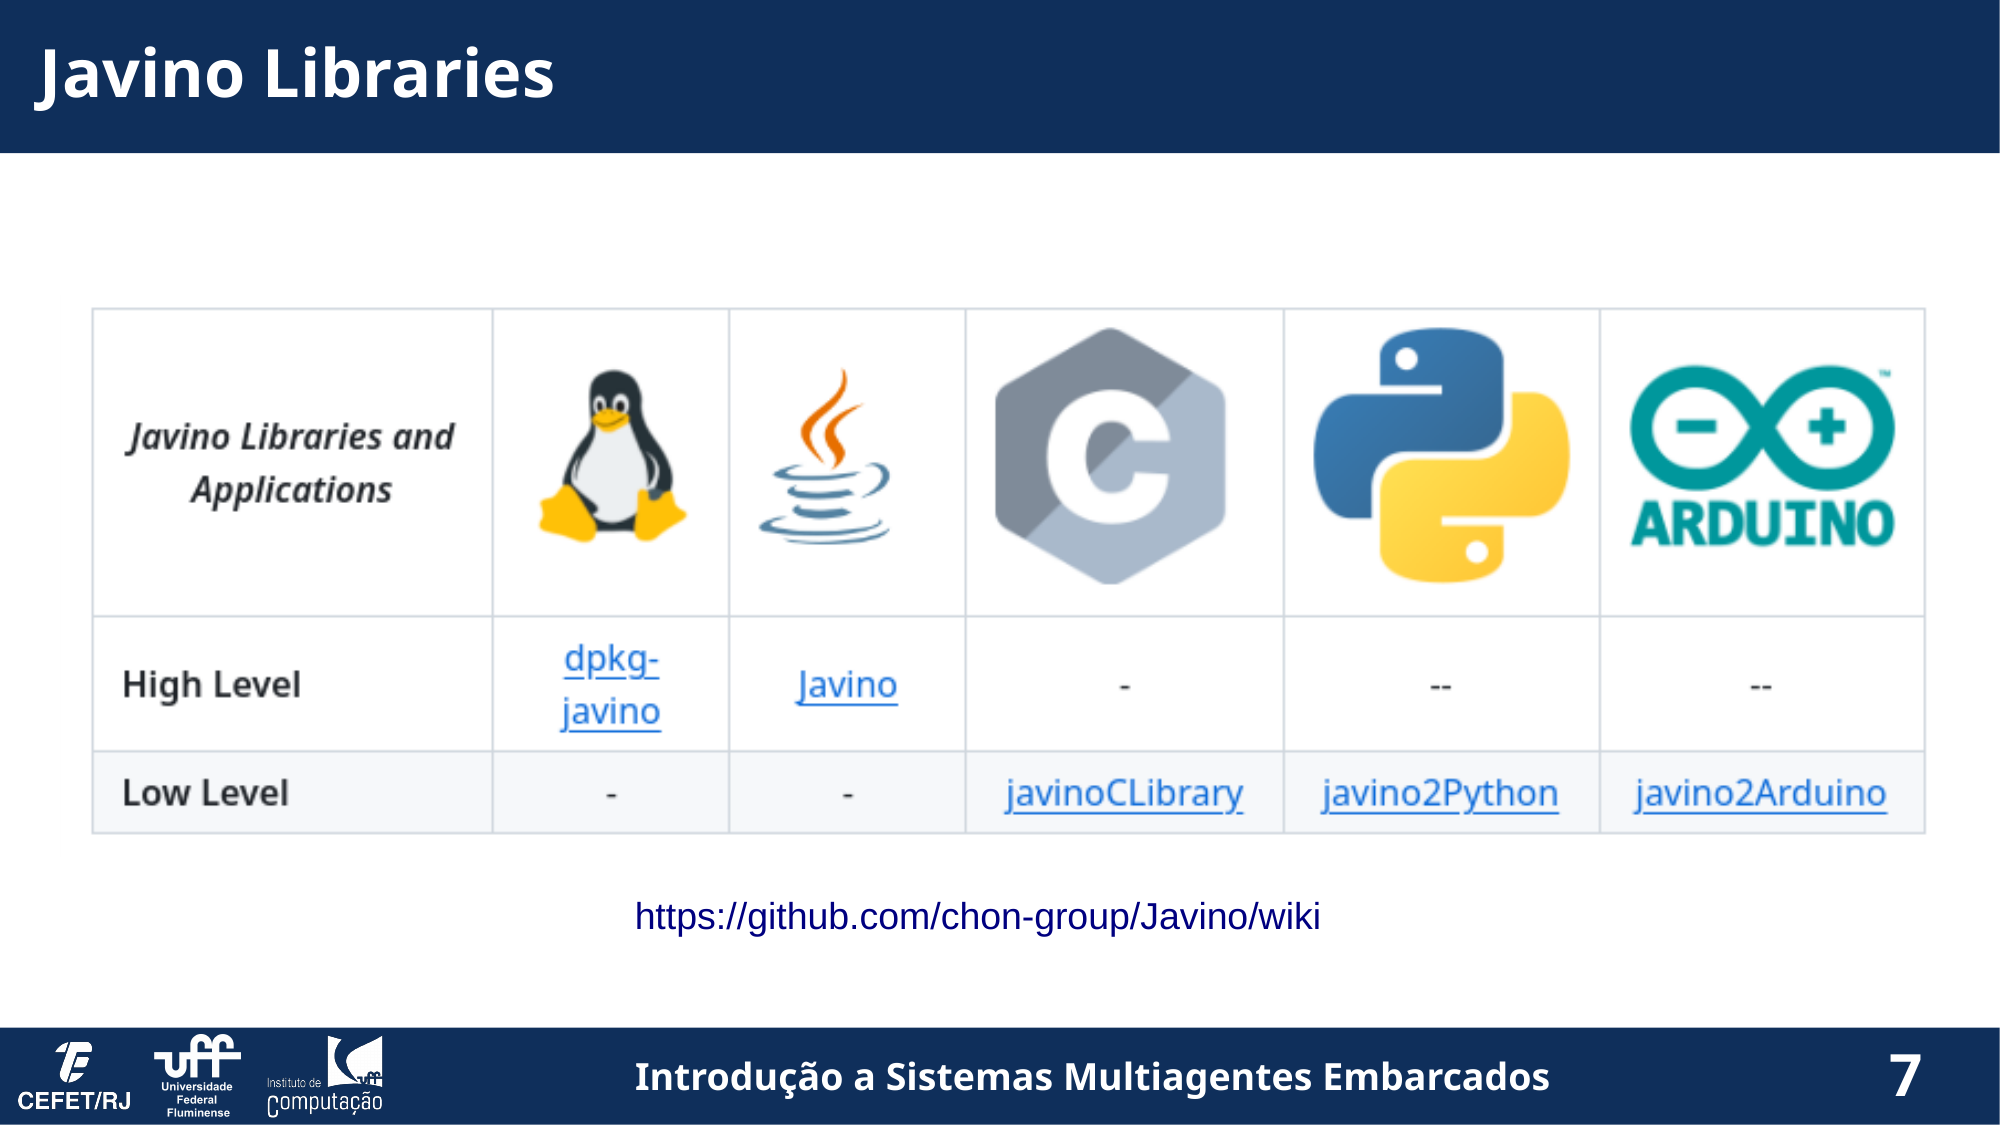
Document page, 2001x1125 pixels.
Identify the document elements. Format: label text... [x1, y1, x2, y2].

picture [265, 1033, 384, 1118]
picture [18, 1021, 130, 1125]
text_box Javino Libraries [25, 23, 2000, 119]
picture [59, 295, 1942, 857]
text_box https://github.com/chon-group/Javino/wiki [620, 888, 1337, 945]
picture [153, 1033, 242, 1122]
